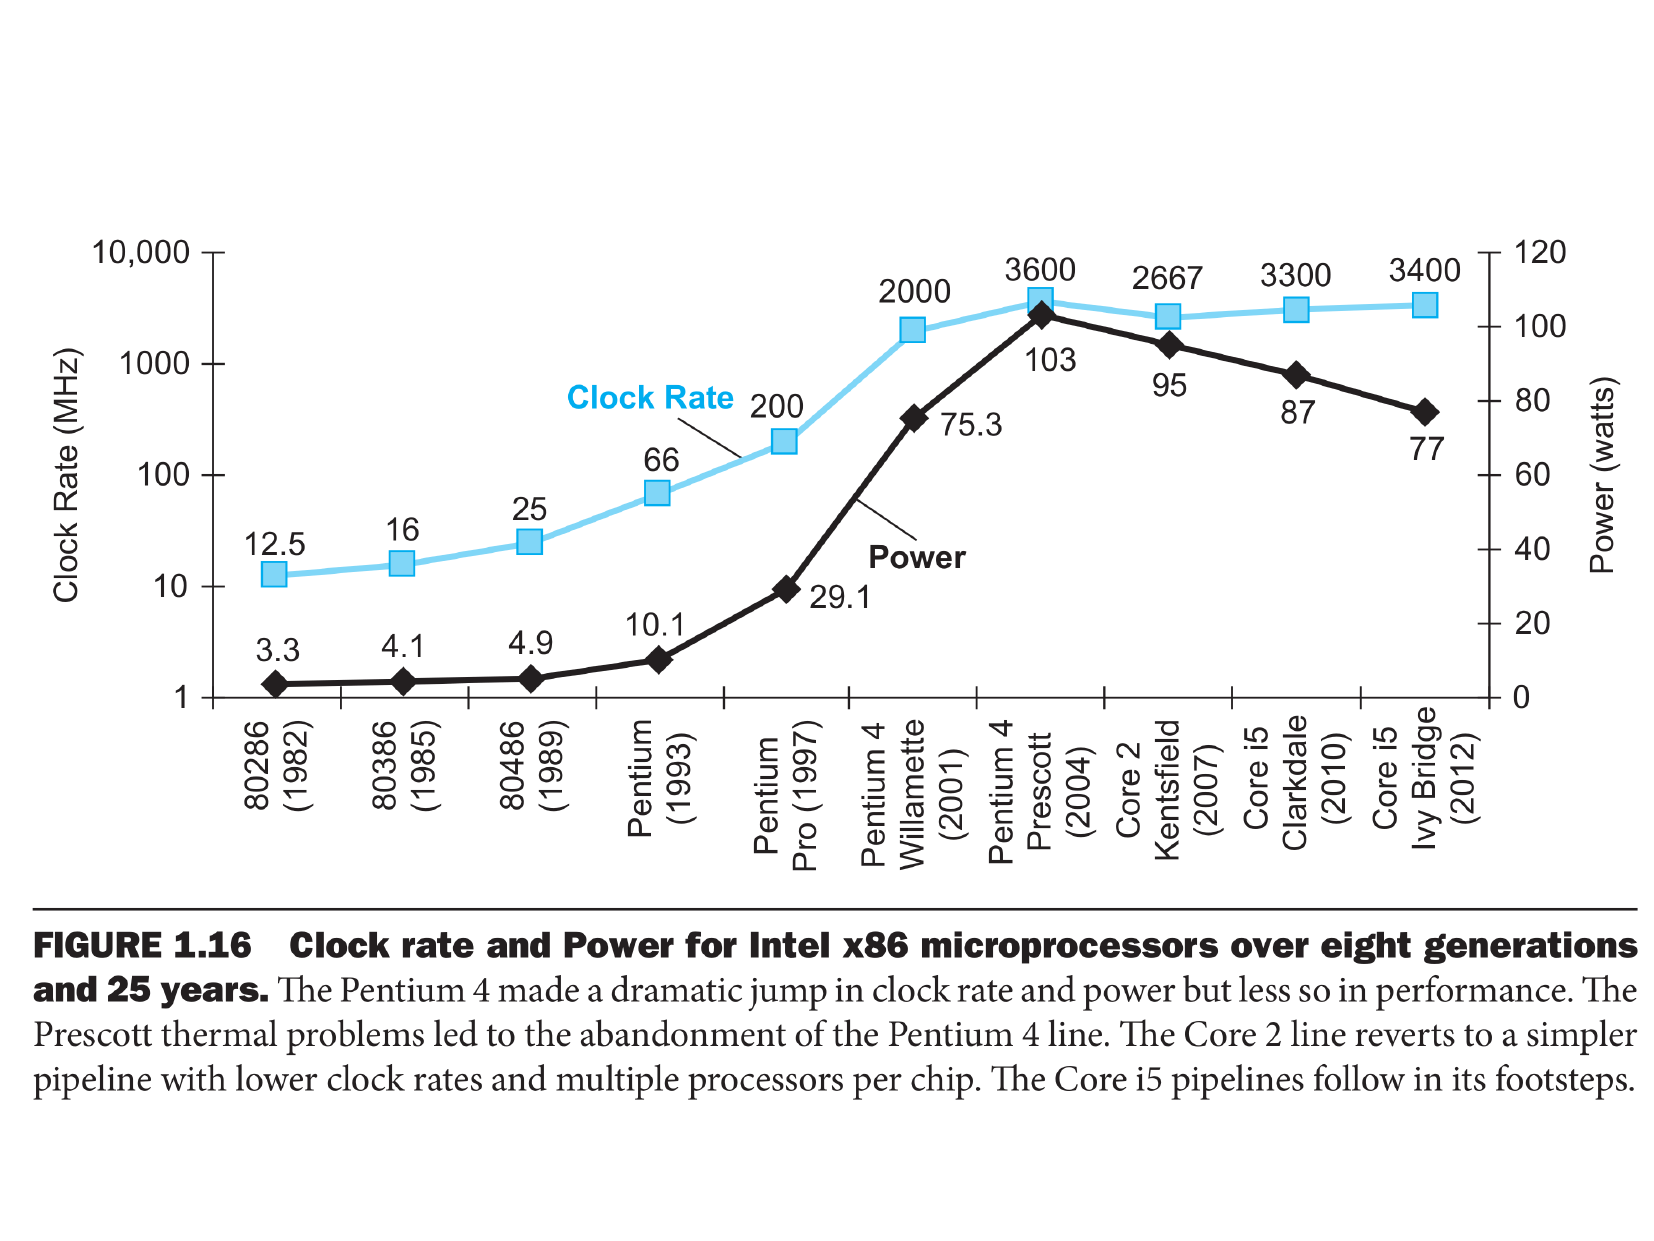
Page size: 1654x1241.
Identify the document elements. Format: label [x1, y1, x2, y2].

picture [0, 187, 1651, 1113]
